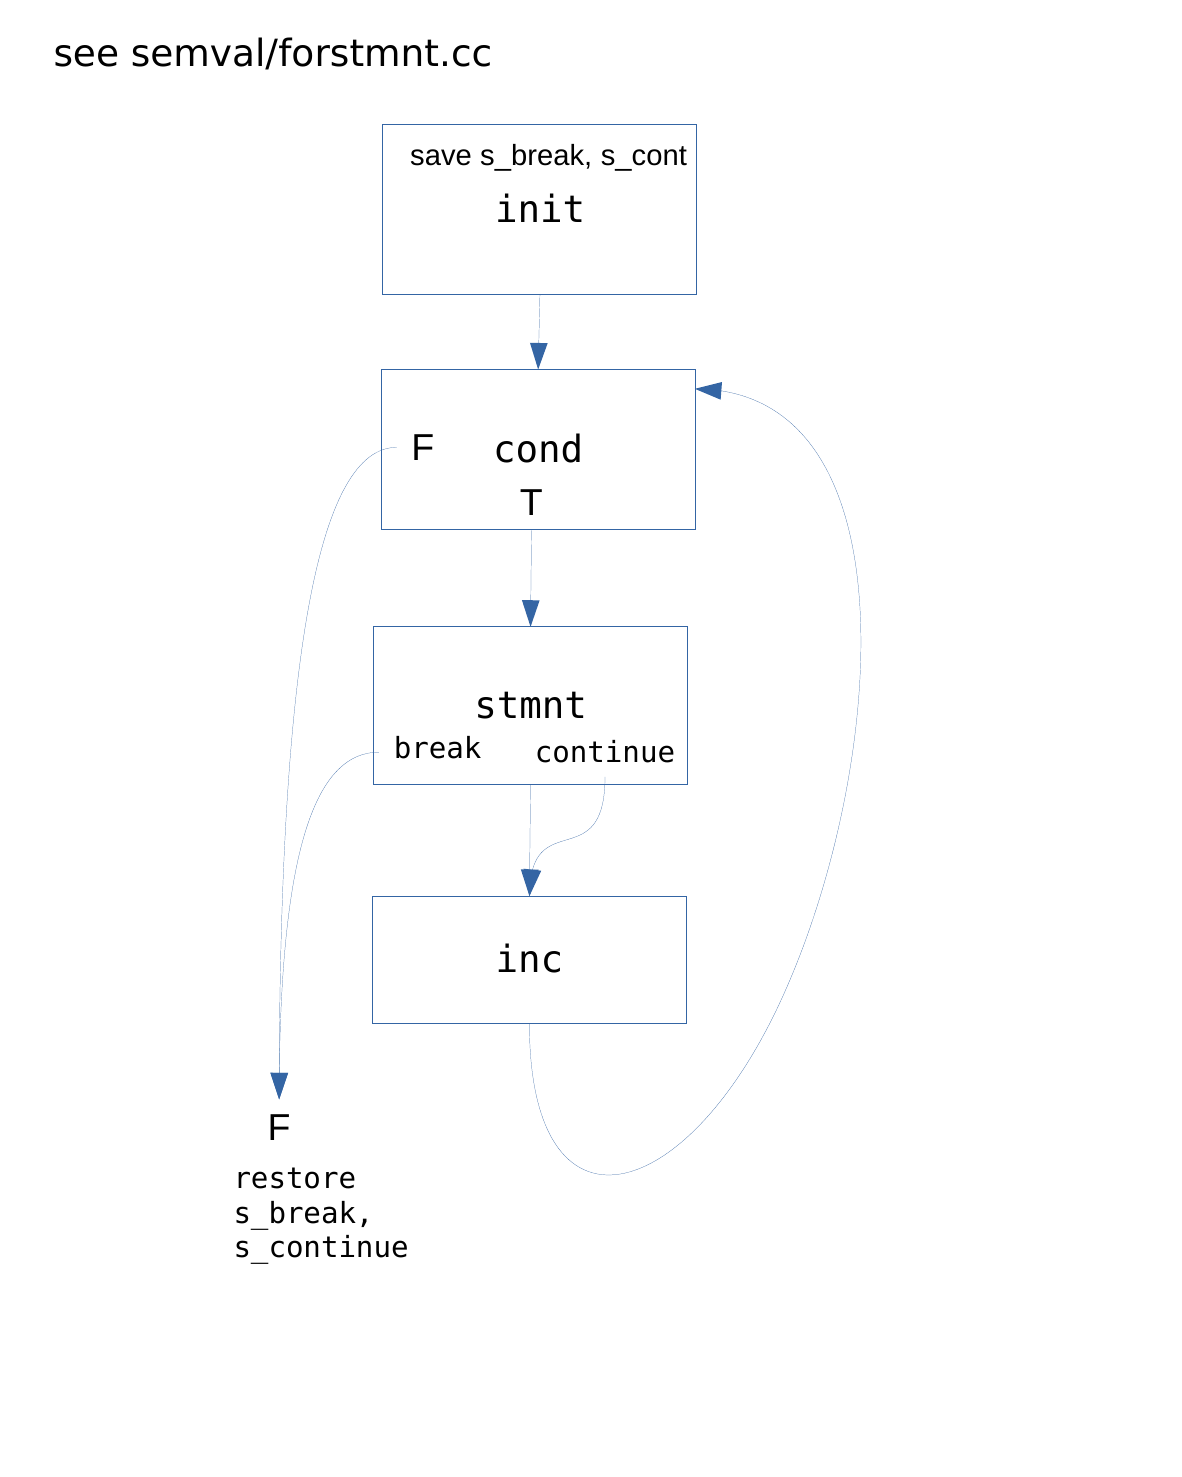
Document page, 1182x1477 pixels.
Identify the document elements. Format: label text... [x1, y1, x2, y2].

text_box init [382, 124, 697, 295]
text_box cond [381, 369, 696, 530]
text_box stmnt [605, 777, 688, 785]
text_box continue [520, 727, 690, 777]
text_box see semval/forstmnt.cc [38, 24, 508, 83]
text_box F [396, 418, 450, 476]
text_box save s_break, s_cont [395, 131, 703, 188]
text_box restore s_break, s_continue [218, 1154, 424, 1272]
text_box break [378, 723, 497, 781]
text_box inc [372, 896, 687, 1024]
text_box T [505, 473, 558, 531]
text_box F [252, 1099, 306, 1154]
text_box stmnt [373, 626, 688, 785]
